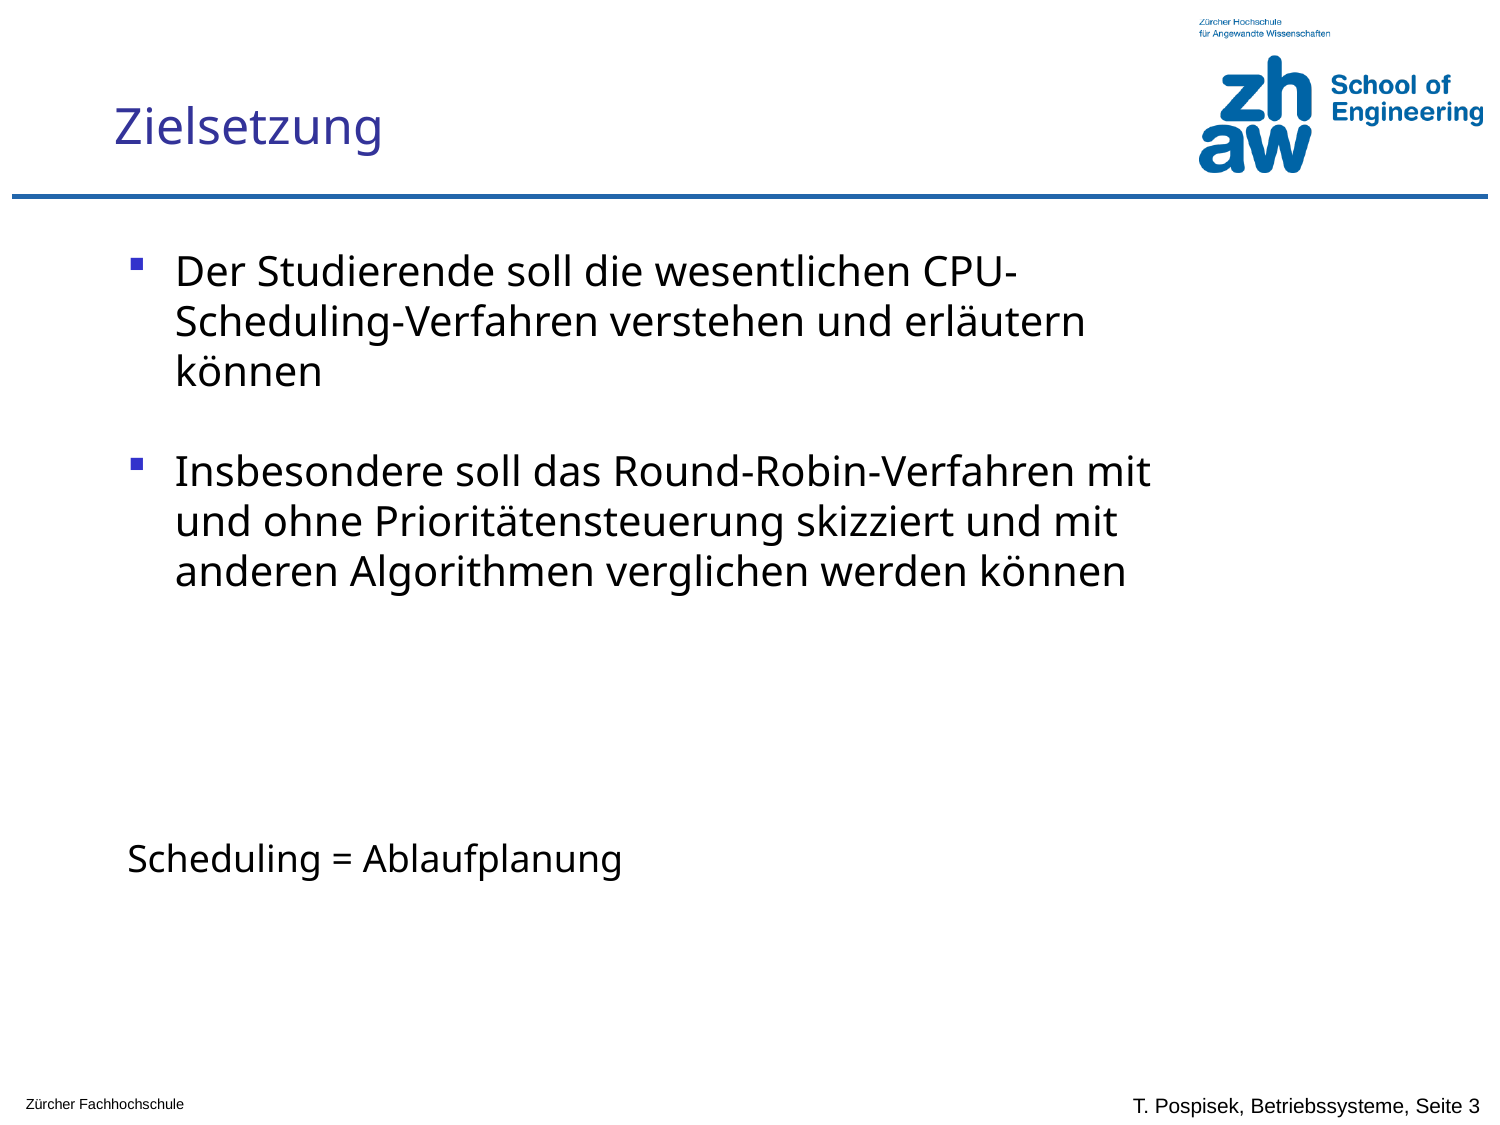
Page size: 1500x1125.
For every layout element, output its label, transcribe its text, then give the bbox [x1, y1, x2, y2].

text_box Der Studierende soll die wesentlichen CPU-Scheduling-Verfahren verstehen und erläutern können Insbesondere soll das Round-Robin-Verfahren mit und ohne Prioritätensteuerung skizziert und mit anderen Algorithmen verglichen werden können Scheduling = Ablaufplanung [112, 237, 1250, 750]
title Zielsetzung [99, 50, 1379, 163]
picture [1199, 19, 1483, 173]
